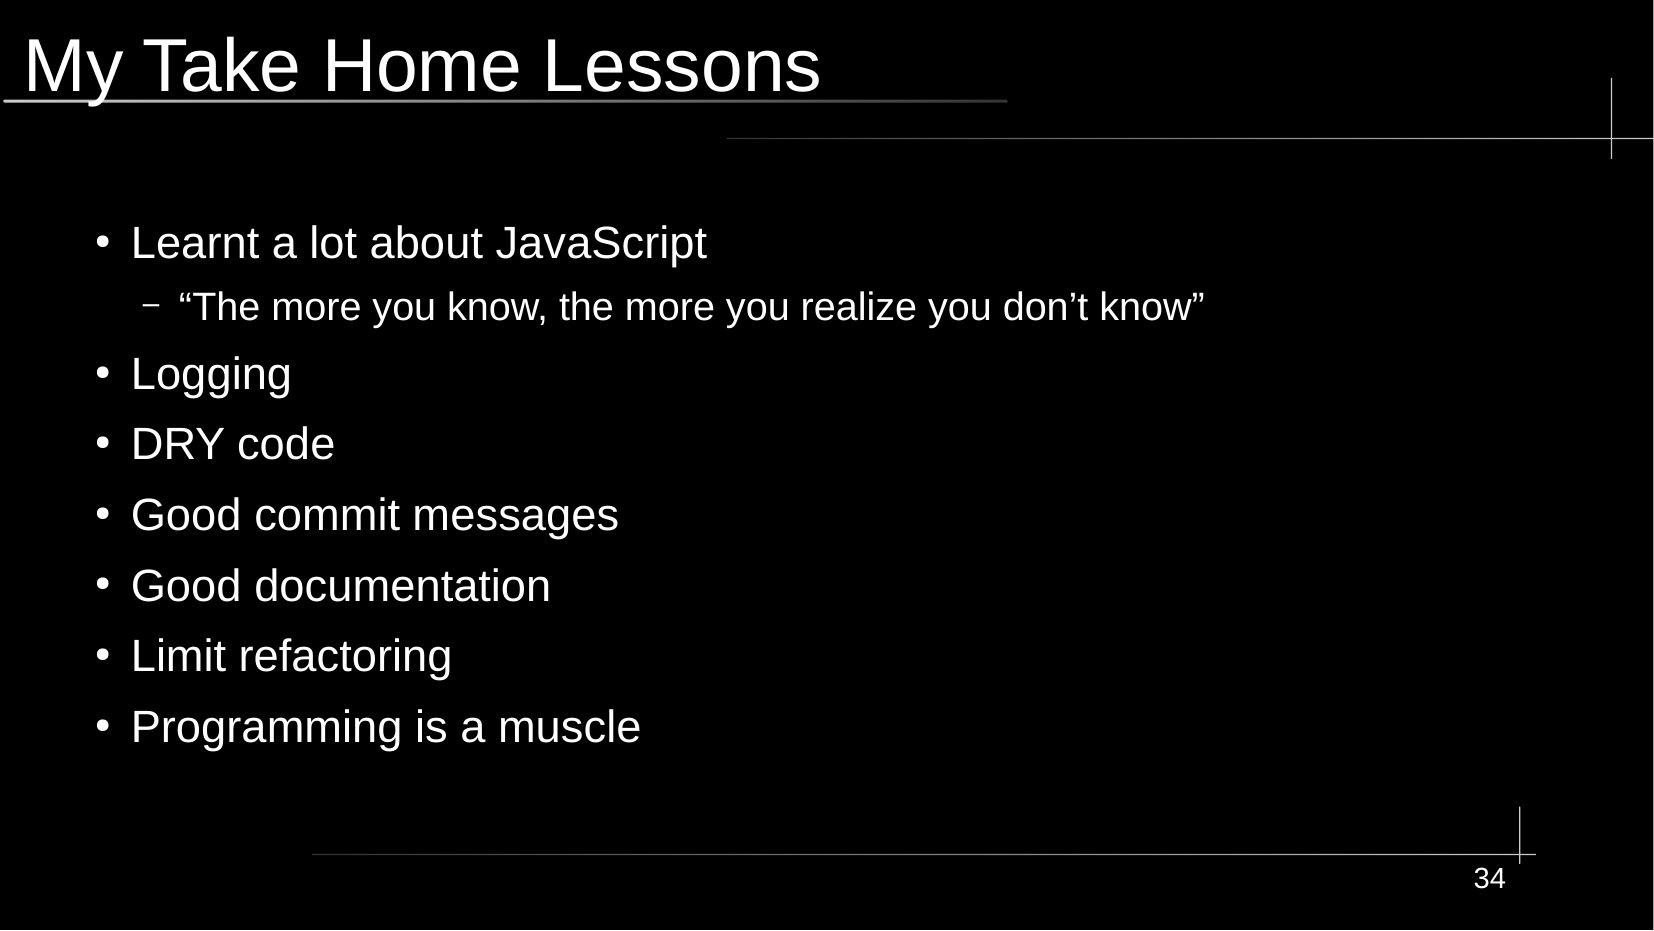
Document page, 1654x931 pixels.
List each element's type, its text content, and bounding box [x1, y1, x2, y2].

title My Take Home Lessons [23, 11, 1589, 119]
list Learnt a lot about JavaScript “The more you know, the more you realize you don’t know” Logging DRY code Good commit messages Good documentation Limit refactoring Programming is a muscle [82, 217, 1571, 758]
